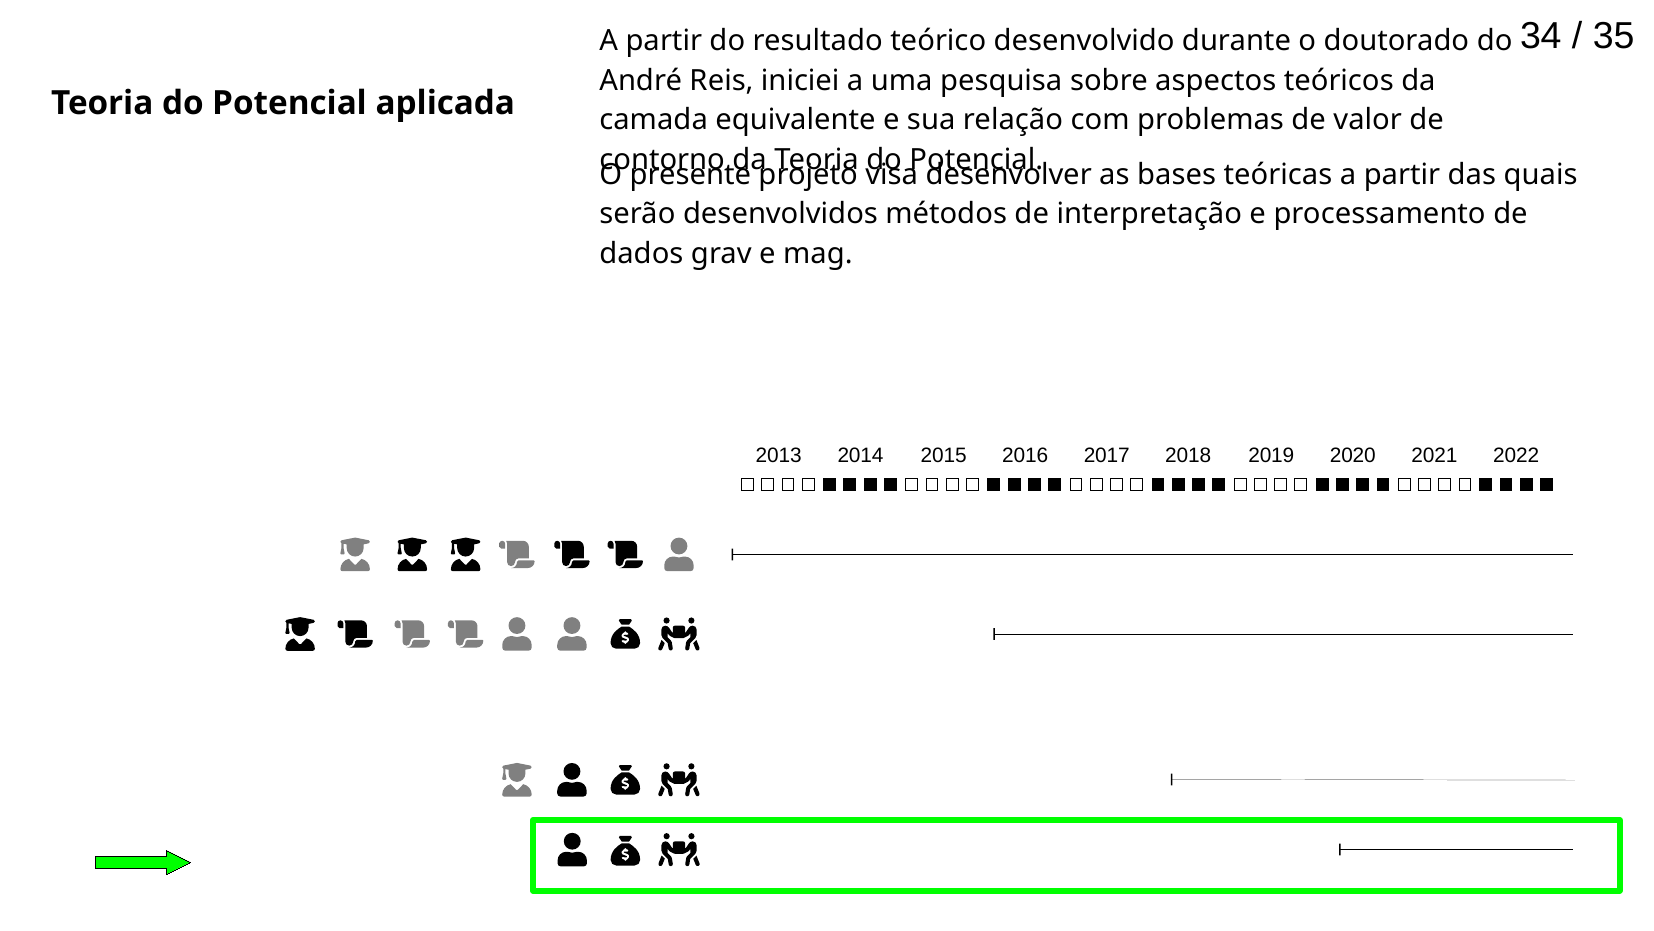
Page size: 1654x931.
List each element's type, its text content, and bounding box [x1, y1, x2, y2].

text_box [1356, 478, 1369, 491]
text_box 2019 [1233, 436, 1310, 475]
text_box [802, 478, 815, 491]
picture [658, 833, 700, 867]
text_box [1028, 478, 1041, 491]
text_box [1540, 478, 1553, 491]
picture [554, 538, 590, 571]
picture [557, 762, 587, 797]
text_box [1294, 478, 1307, 491]
text_box [497, 758, 536, 801]
text_box [864, 478, 877, 491]
text_box [1459, 478, 1471, 491]
text_box [1048, 478, 1061, 491]
picture [658, 763, 700, 797]
text_box [1070, 478, 1082, 491]
text_box Teoria do Potencial aplicada [11, 3, 556, 201]
text_box 2021 [1396, 436, 1473, 475]
text_box [1316, 478, 1329, 491]
text_box [987, 478, 1000, 491]
picture [450, 537, 481, 572]
text_box [1520, 478, 1533, 491]
text_box [823, 478, 836, 491]
text_box [1377, 478, 1389, 491]
text_box [741, 478, 754, 491]
text_box 2018 [1150, 436, 1227, 475]
text_box [782, 478, 794, 491]
text_box 2013 [740, 436, 817, 475]
text_box 2014 [822, 436, 899, 475]
text_box [1398, 478, 1411, 491]
text_box [393, 611, 432, 654]
text_box [1152, 478, 1164, 491]
picture [610, 619, 641, 649]
text_box [1500, 478, 1512, 491]
text_box [1479, 478, 1492, 491]
text_box O presente projeto visa desenvolver as bases teóricas a partir das quais serão desenvolvidos métodos de interpretação e processamento de dados grav e mag. [584, 165, 1607, 260]
text_box [497, 611, 536, 654]
text_box 2015 [905, 436, 982, 475]
text_box [499, 532, 538, 575]
picture [610, 835, 641, 866]
text_box [1274, 478, 1287, 491]
text_box [1438, 478, 1451, 491]
text_box [446, 611, 485, 654]
text_box [1008, 478, 1021, 491]
text_box [1192, 478, 1205, 491]
text_box [761, 478, 774, 491]
picture [607, 538, 644, 571]
picture [397, 537, 428, 572]
text_box [1254, 478, 1267, 491]
text_box [926, 478, 938, 491]
text_box [1336, 478, 1349, 491]
picture [557, 832, 588, 867]
text_box [1090, 478, 1103, 491]
text_box [946, 478, 959, 491]
text_box [966, 478, 979, 491]
picture [658, 617, 700, 651]
text_box [1212, 478, 1225, 491]
text_box A partir do resultado teórico desenvolvido durante o doutorado do André Reis, iniciei a uma pesquisa sobre aspectos teóricos da camada equivalente e sua relação com problemas de valor de contorno da Teoria do Potencial. [584, 11, 1548, 156]
picture [610, 765, 641, 795]
text_box 2016 [987, 436, 1064, 475]
text_box [95, 850, 191, 875]
text_box [1130, 478, 1143, 491]
text_box [552, 611, 591, 654]
text_box <number> / 35 [1375, 0, 1654, 71]
text_box [905, 478, 918, 491]
picture [285, 617, 315, 651]
text_box [1418, 478, 1431, 491]
text_box 2020 [1315, 436, 1391, 475]
text_box [333, 532, 372, 575]
text_box [659, 534, 698, 577]
text_box [1110, 478, 1123, 491]
text_box 2017 [1068, 436, 1145, 475]
text_box [843, 478, 856, 491]
text_box [1172, 478, 1185, 491]
text_box [884, 478, 897, 491]
text_box [1234, 478, 1247, 491]
text_box 2022 [1478, 436, 1555, 475]
picture [337, 618, 373, 650]
